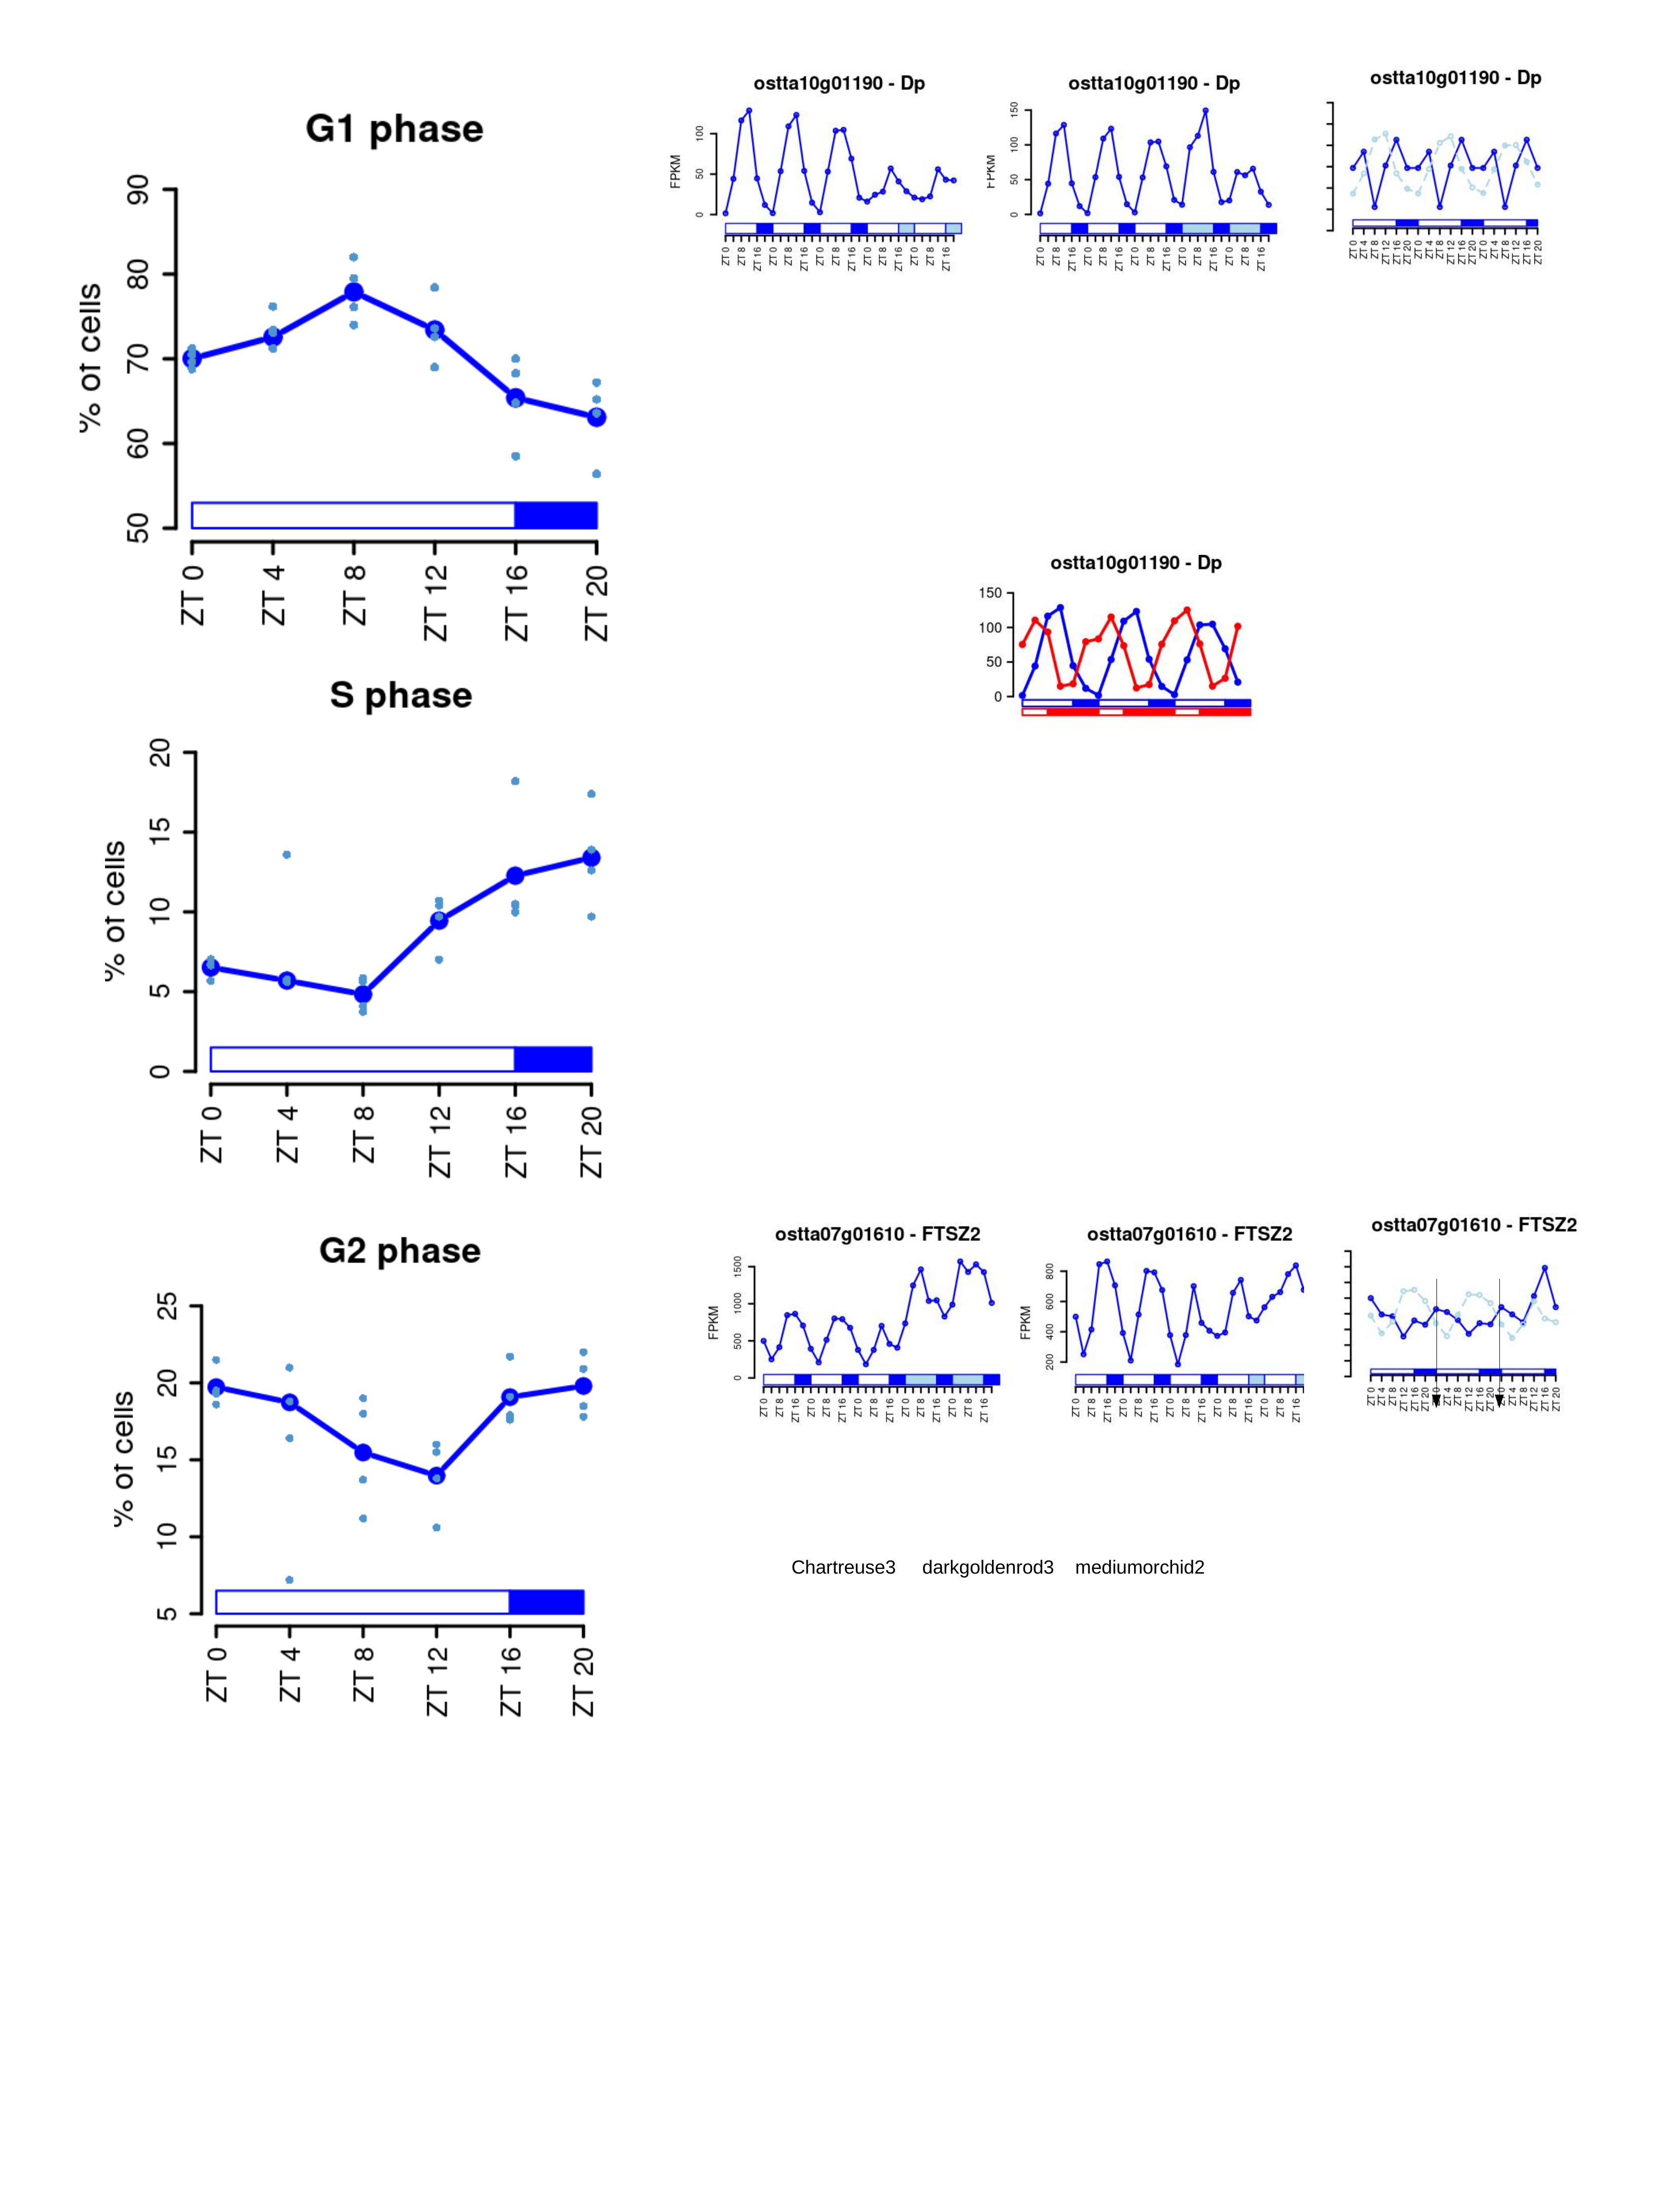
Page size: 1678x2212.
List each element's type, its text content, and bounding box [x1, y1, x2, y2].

picture [670, 53, 1603, 297]
picture [80, 80, 663, 1198]
text_box Chartreuse3 darkgoldenrod3 mediumorchid2 [784, 1553, 1546, 1582]
picture [114, 1206, 643, 1736]
picture [967, 538, 1284, 777]
picture [708, 1201, 1622, 1448]
